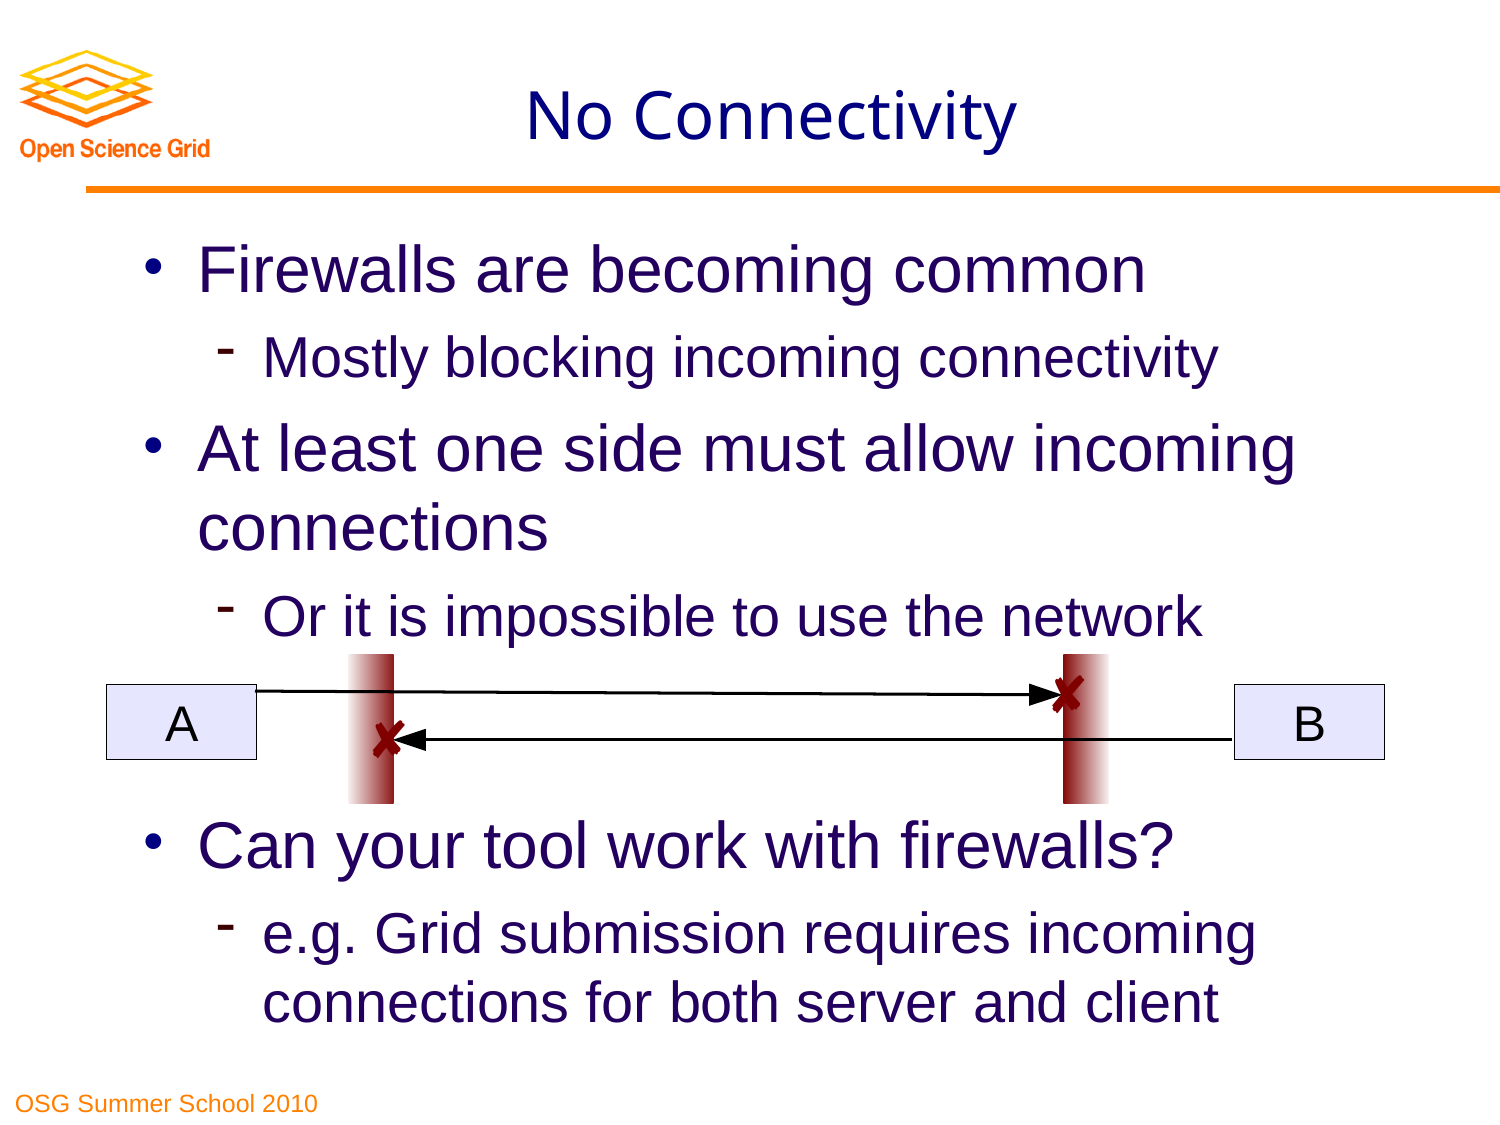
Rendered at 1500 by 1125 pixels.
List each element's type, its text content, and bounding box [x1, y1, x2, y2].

list Firewalls are becoming common Mostly blocking incoming connectivity At least one side must allow incoming connections Or it is impossible to use the network Can your tool work with firewalls? e.g. Grid submission requires incoming connections for both server and client [127, 218, 1403, 1044]
text_box A [106, 684, 127, 760]
title No Connectivity [201, 11, 1342, 215]
picture [0, 27, 201, 179]
